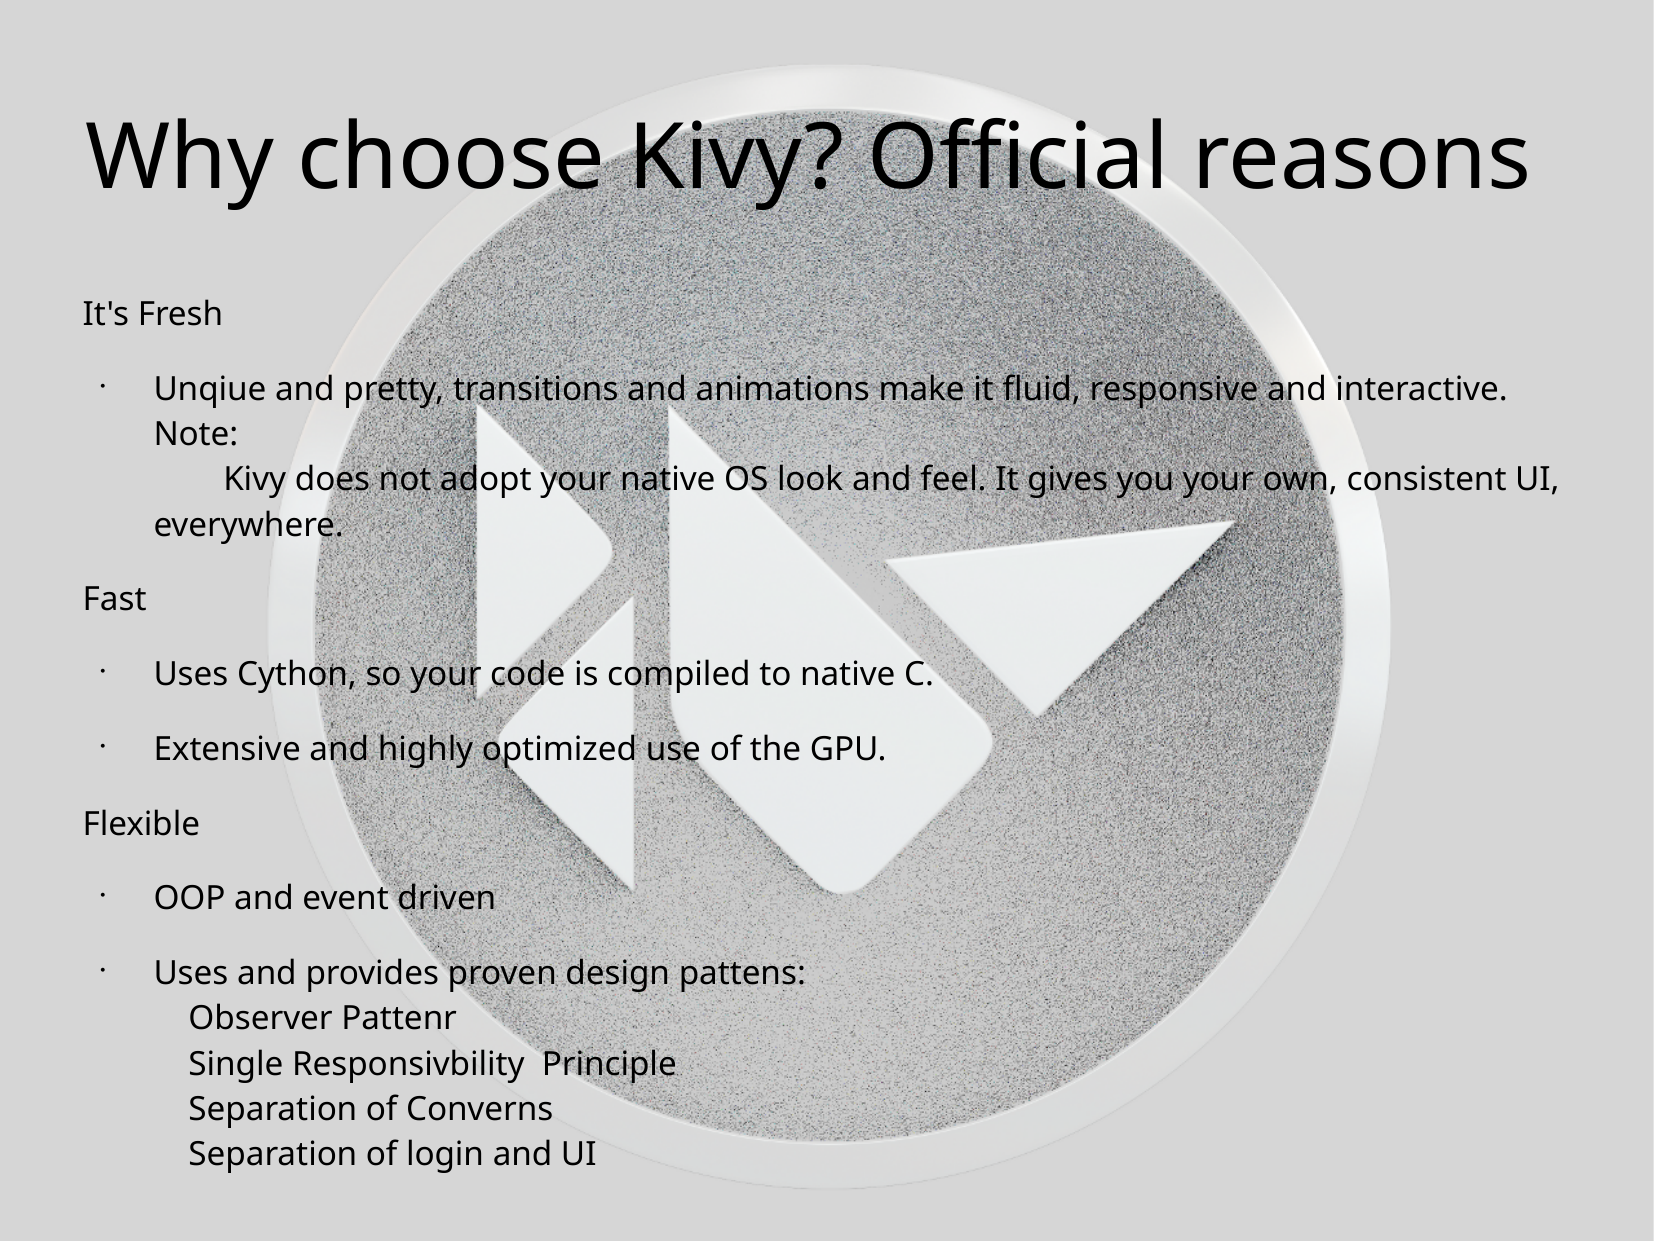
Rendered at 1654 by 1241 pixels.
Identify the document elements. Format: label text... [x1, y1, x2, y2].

picture [0, 0, 1654, 1241]
title Why choose Kivy? Official reasons [82, 49, 1536, 257]
list It's Fresh Unqiue and pretty, transitions and animations make it fluid, responsive and interactive. Note: Kivy does not adopt your native OS look and feel. It gives you your own, consistent UI, everywhere. Fast Uses Cython, so your code is compiled to native C. Extensive and highly optimized use of the GPU. Flexible OOP and event driven Uses and provides proven design pattens: Observer Pattenr Single Responsivbility Principle Separation of Converns Separation of login and UI [82, 290, 1571, 1082]
